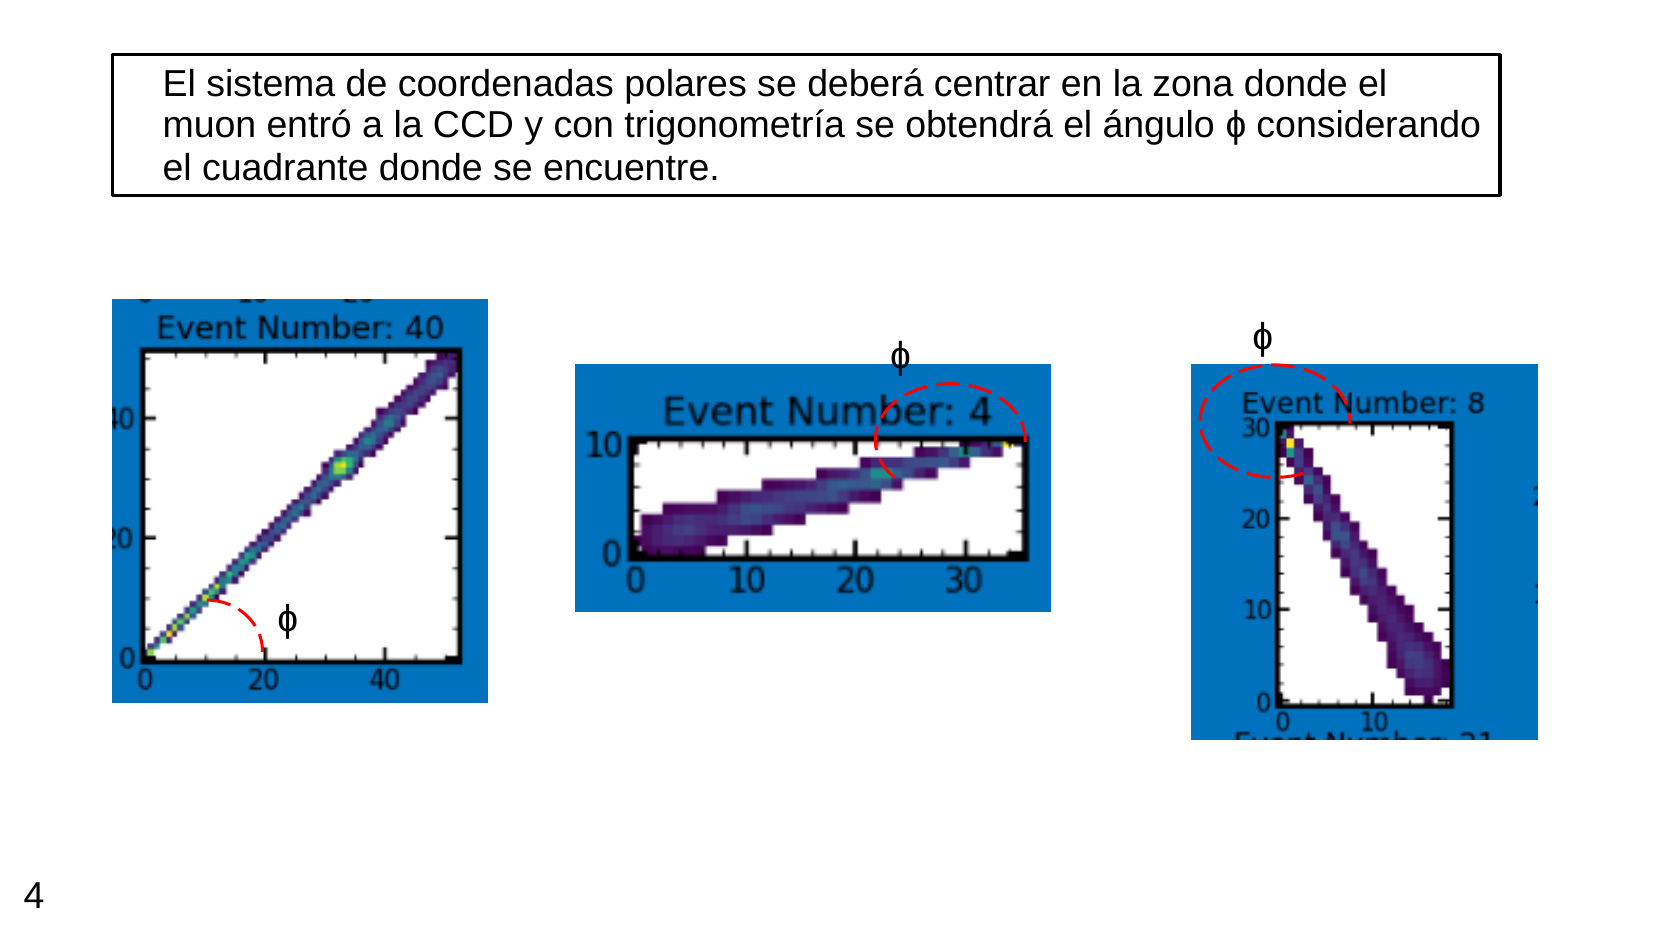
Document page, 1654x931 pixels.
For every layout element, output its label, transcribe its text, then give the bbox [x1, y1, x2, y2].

text_box El sistema de coordenadas polares se deberá centrar en la zona donde el muon entró a la CCD y con trigonometría se obtendrá el ángulo ɸ considerando el cuadrante donde se encuentre. [112, 54, 1501, 196]
text_box ɸ [1237, 308, 1313, 365]
picture [1191, 364, 1538, 740]
text_box ɸ [262, 589, 338, 647]
picture [575, 364, 1051, 612]
text_box <number> [8, 867, 638, 931]
text_box ɸ [875, 327, 951, 385]
picture [112, 299, 488, 703]
